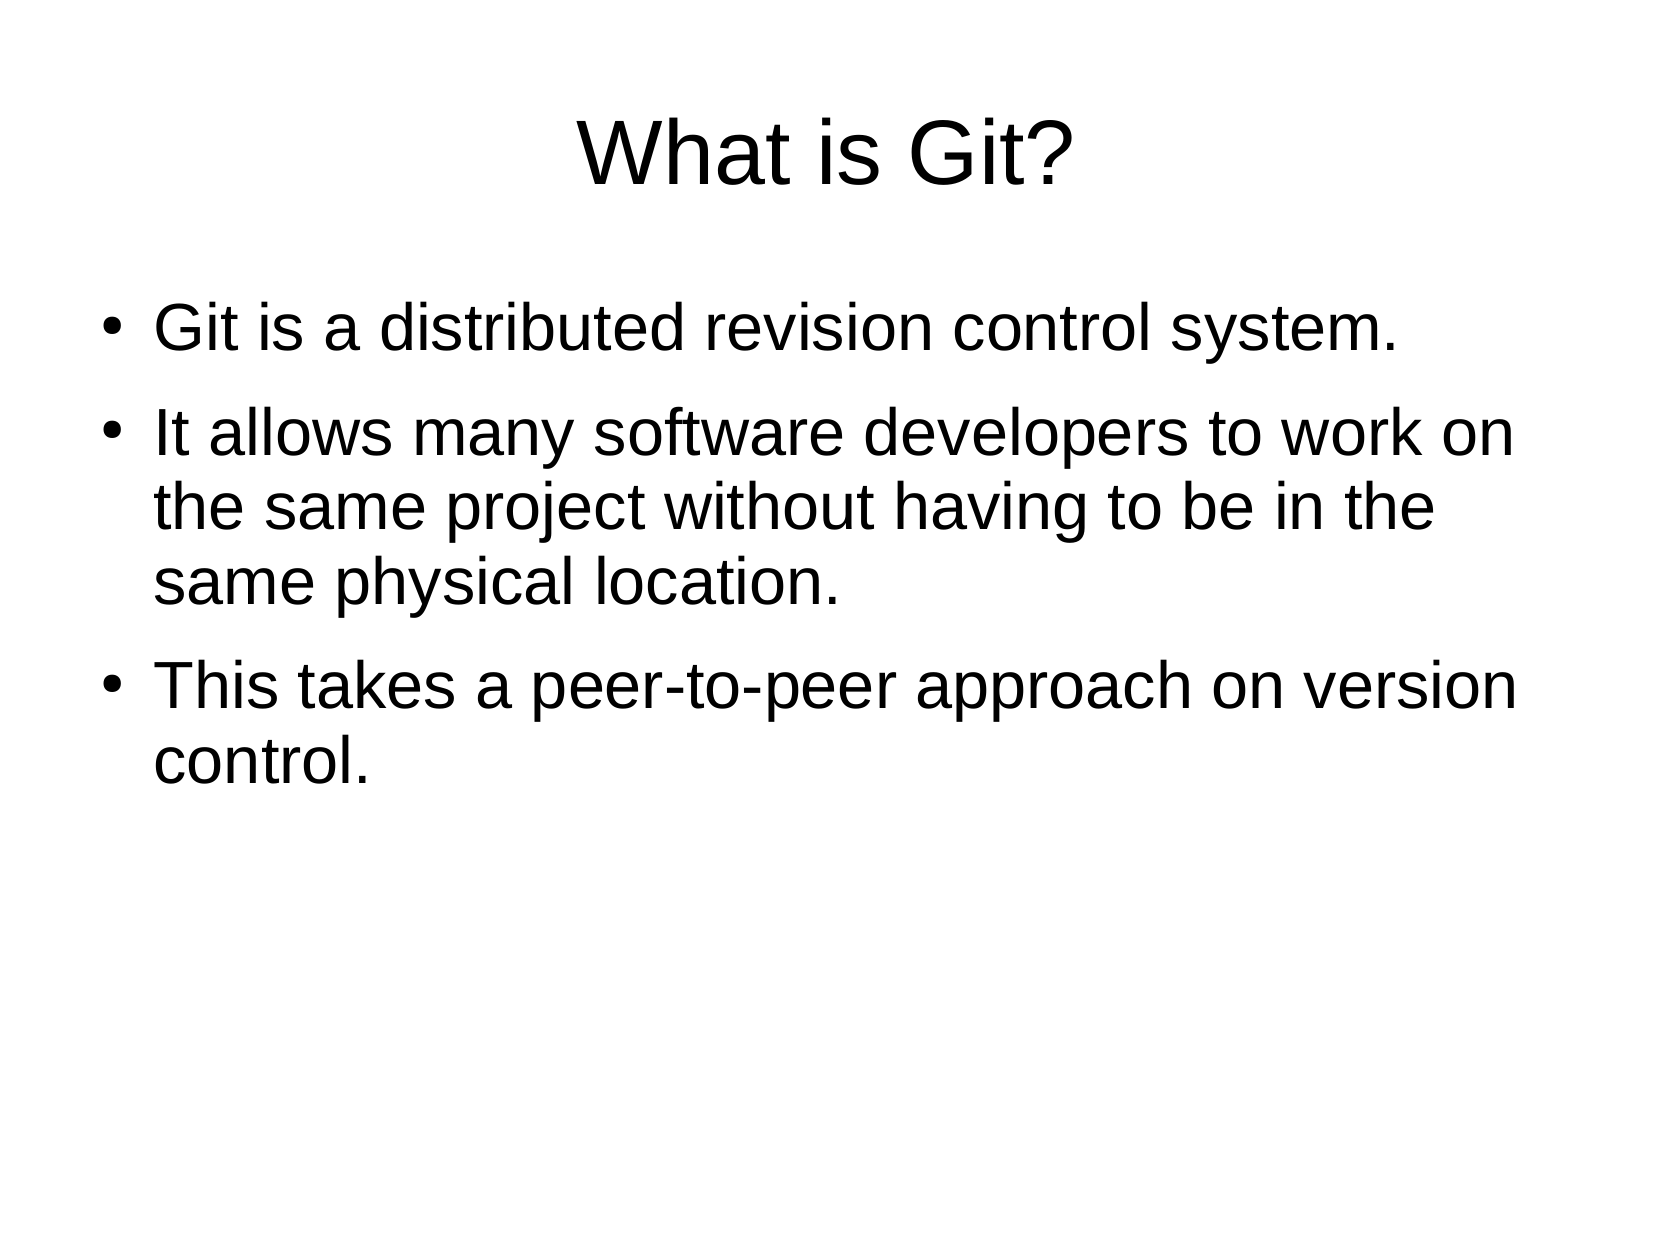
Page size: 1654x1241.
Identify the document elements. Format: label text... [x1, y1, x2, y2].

list Git is a distributed revision control system. It allows many software developers to work on the same project without having to be in the same physical location. This takes a peer-to-peer approach on version control. [82, 290, 1571, 1010]
title What is Git? [82, 49, 1571, 257]
